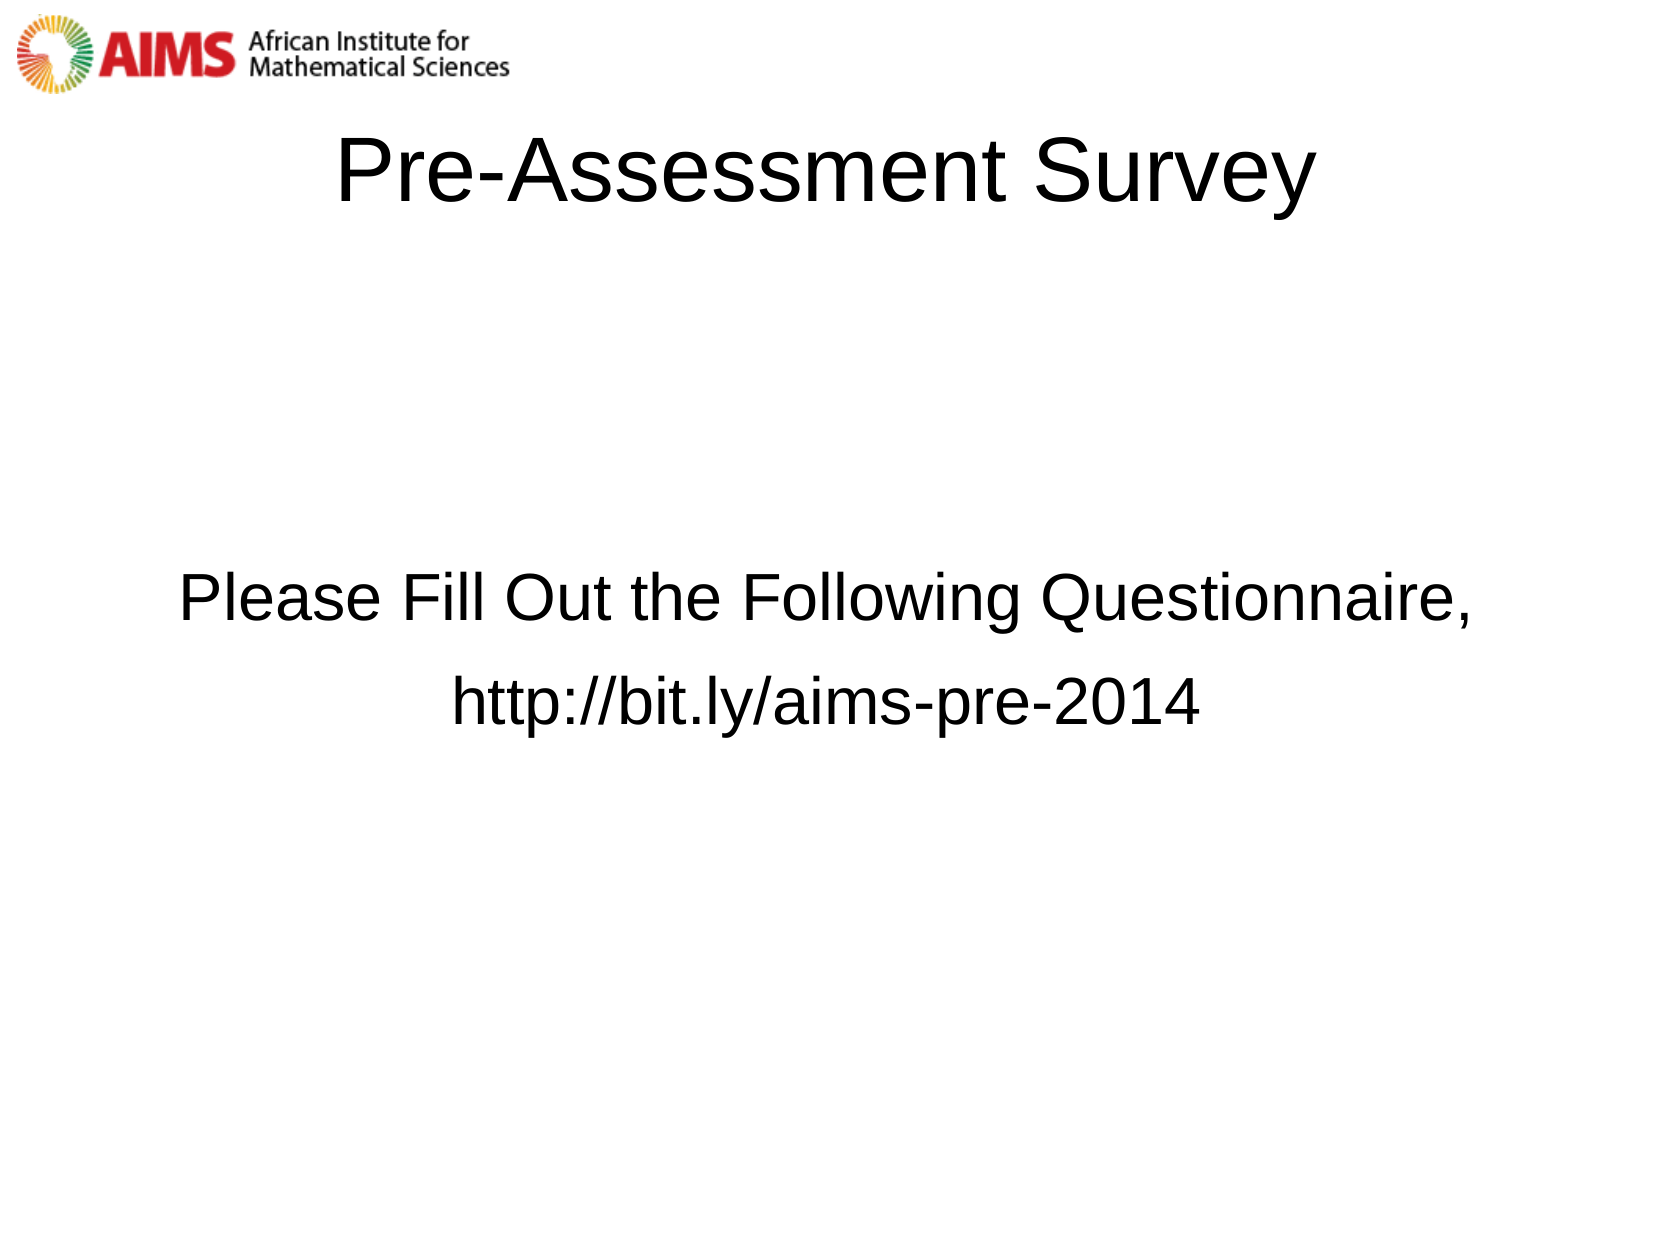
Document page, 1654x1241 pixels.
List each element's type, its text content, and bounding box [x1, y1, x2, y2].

picture [17, 14, 511, 94]
subtitle Please Fill Out the Following Questionnaire, http://bit.ly/aims-pre-2014 [82, 290, 1571, 1010]
title Pre-Assessment Survey [82, 67, 1571, 275]
